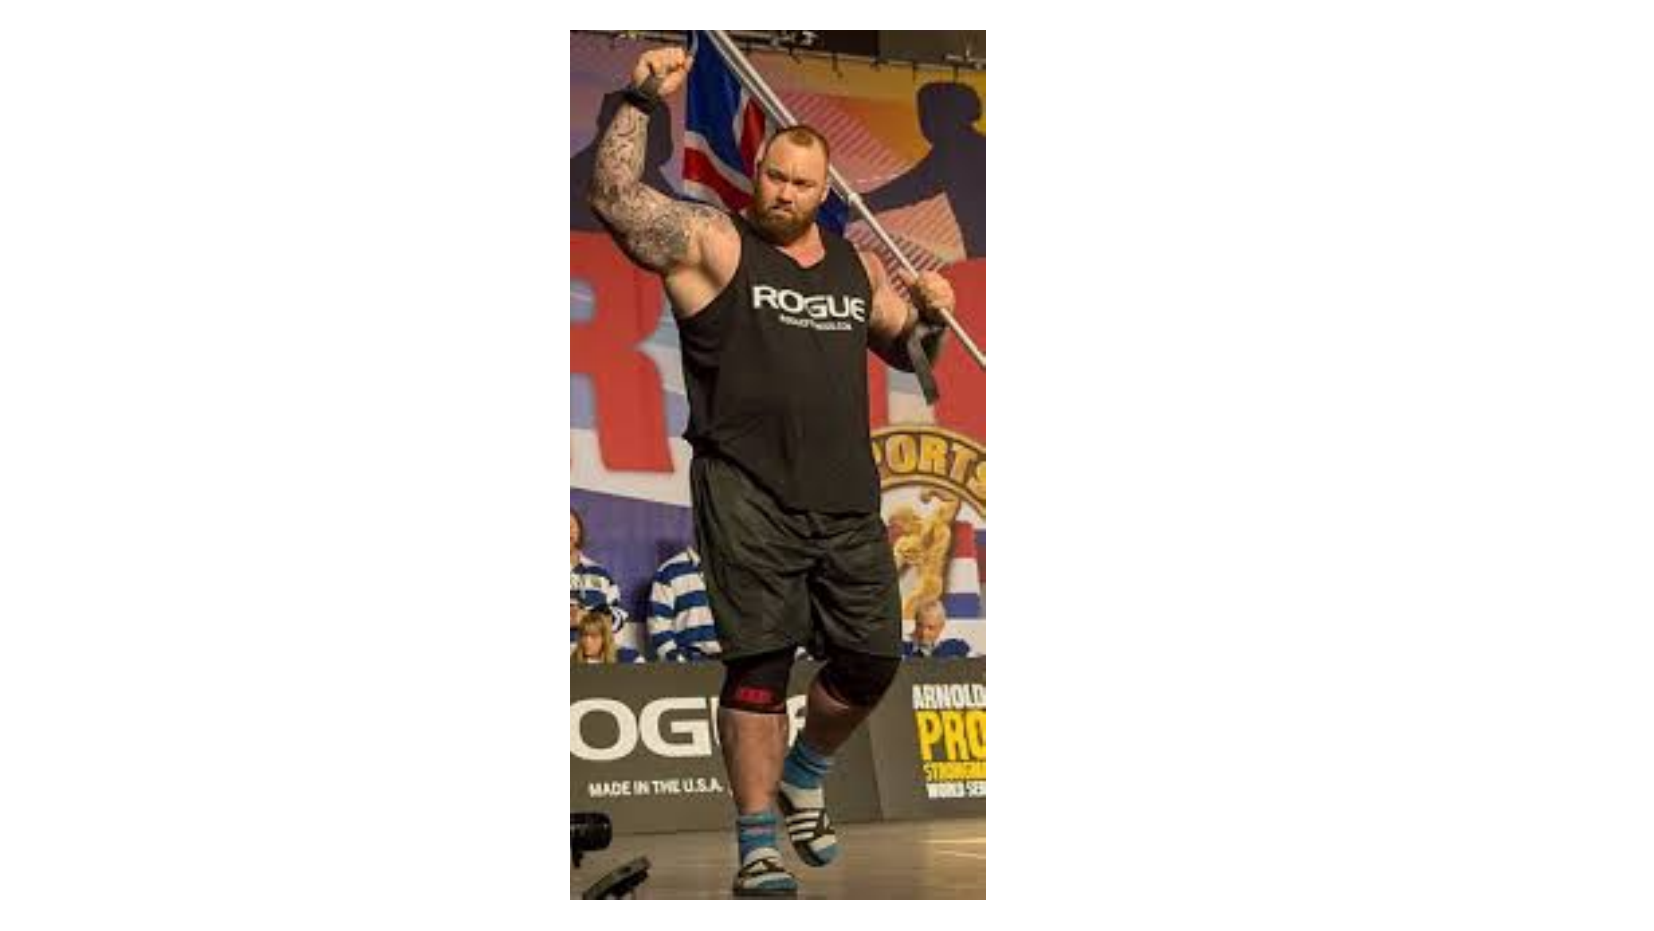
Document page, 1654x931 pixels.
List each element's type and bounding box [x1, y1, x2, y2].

picture [570, 30, 986, 901]
